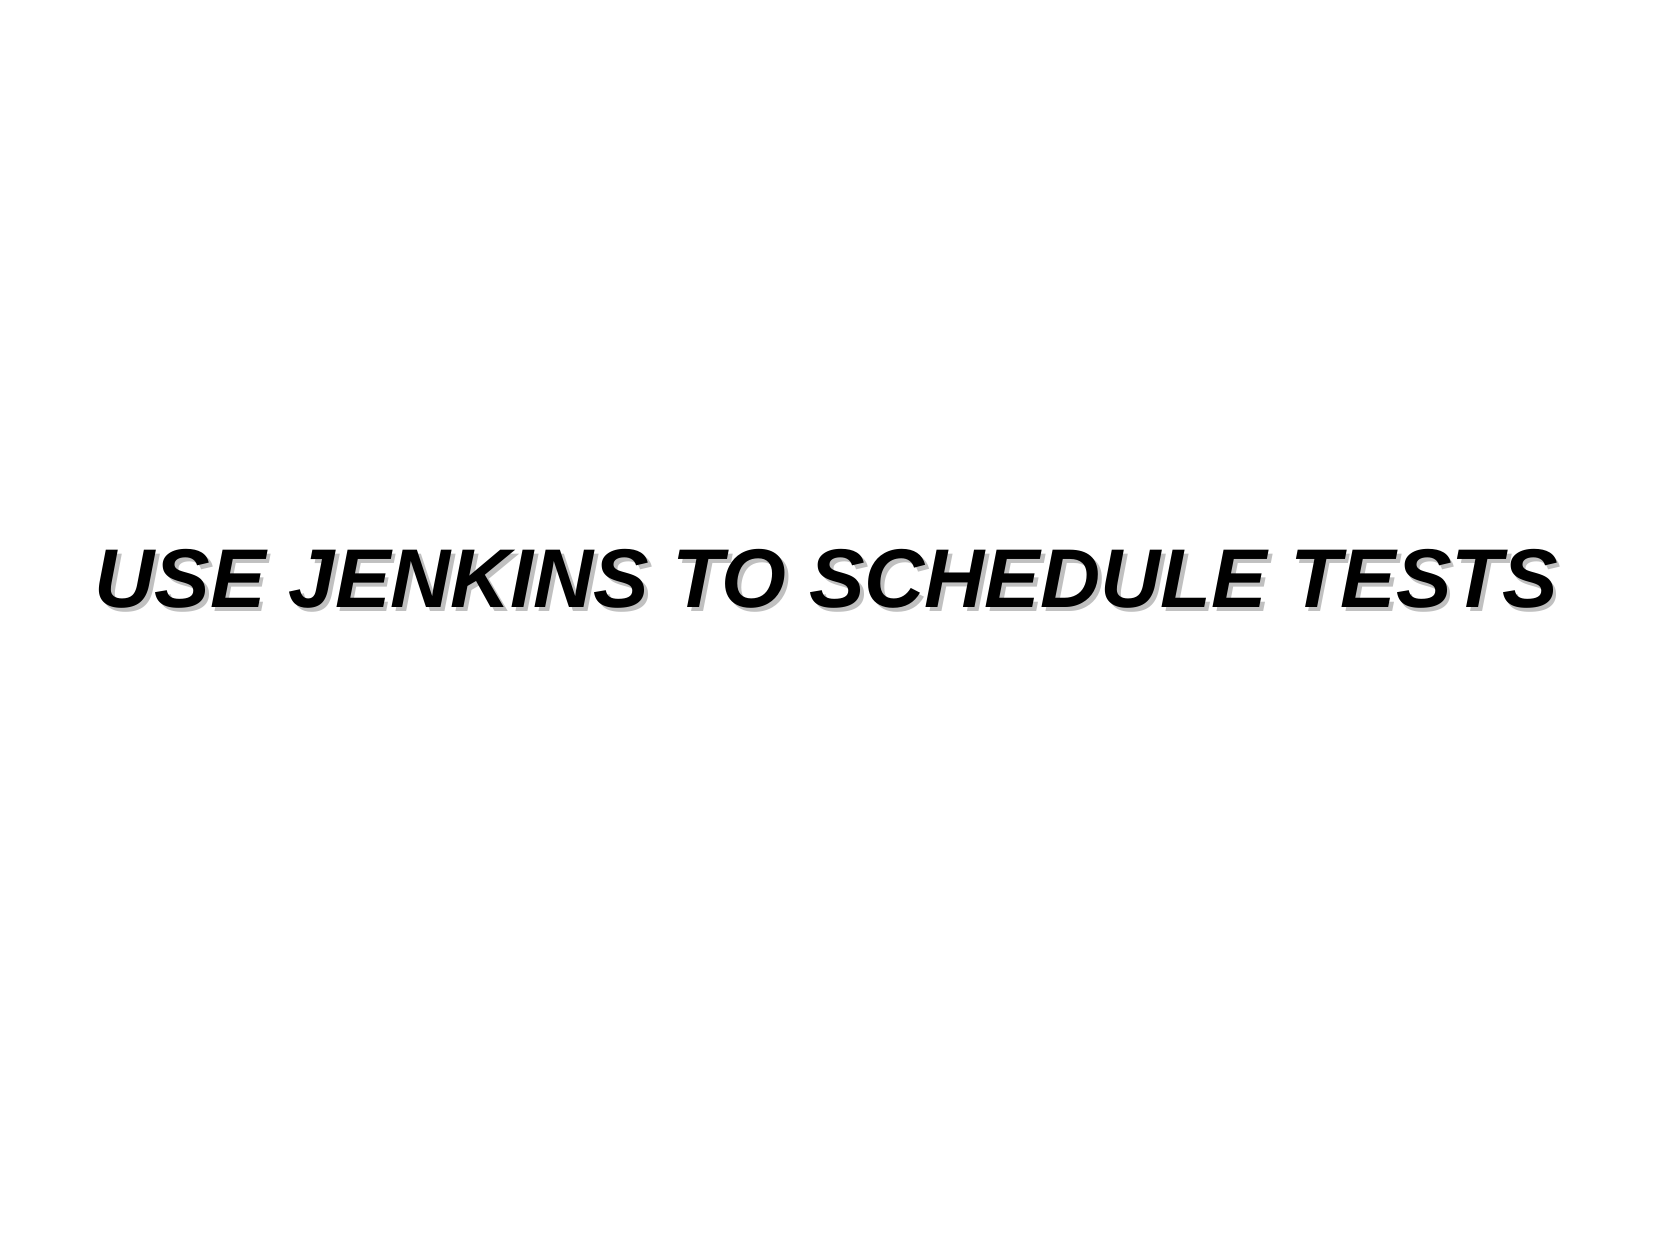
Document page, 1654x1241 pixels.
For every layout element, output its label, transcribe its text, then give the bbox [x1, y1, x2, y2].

subtitle USE JENKINS TO SCHEDULE TESTS [82, 49, 1571, 1109]
